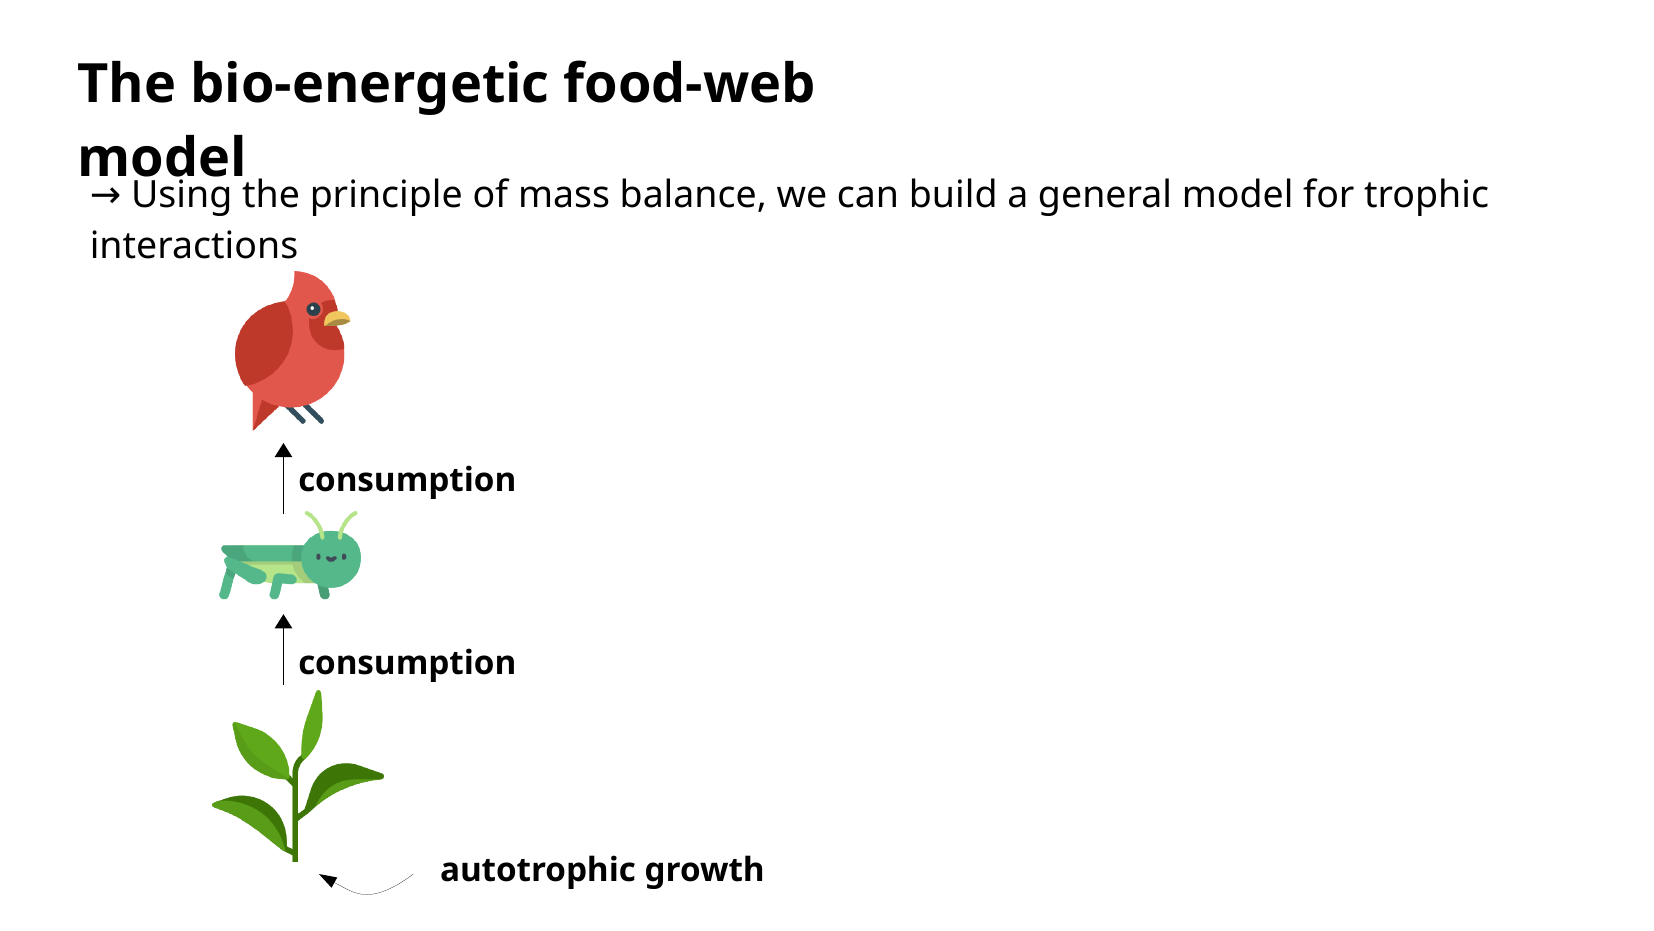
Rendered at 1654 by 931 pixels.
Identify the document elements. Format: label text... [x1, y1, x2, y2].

text_box → Using the principle of mass balance, we can build a general model for trophic interactions [75, 159, 1591, 316]
picture [219, 484, 361, 626]
text_box autotrophic growth [425, 838, 727, 896]
picture [212, 271, 373, 431]
text_box consumption [283, 631, 493, 689]
picture [212, 690, 384, 862]
text_box The bio-energetic food-web model [62, 36, 961, 121]
text_box consumption [283, 448, 493, 506]
